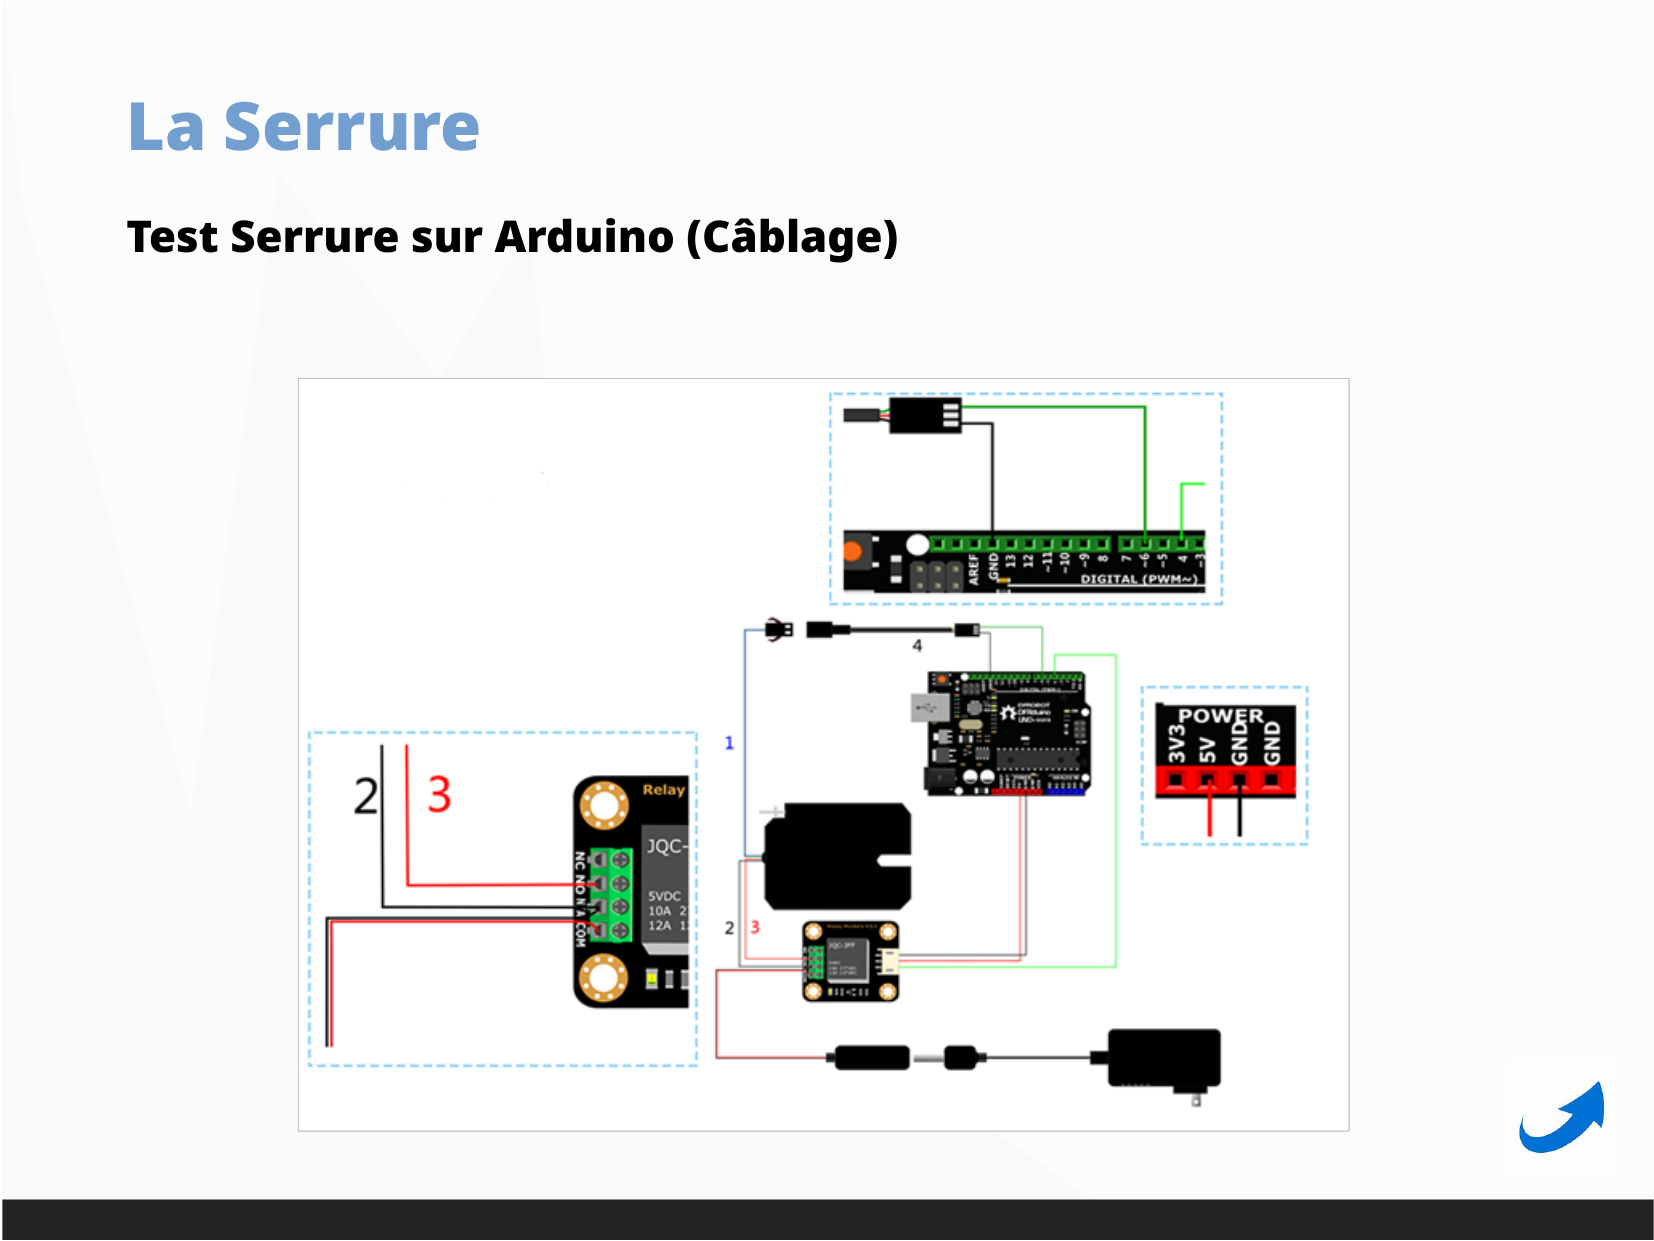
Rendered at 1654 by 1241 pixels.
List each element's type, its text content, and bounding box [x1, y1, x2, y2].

picture [2, 0, 1654, 1241]
title La Serrure [126, 21, 1615, 229]
title Test Serrure sur Arduino (Câblage) [126, 229, 1615, 340]
